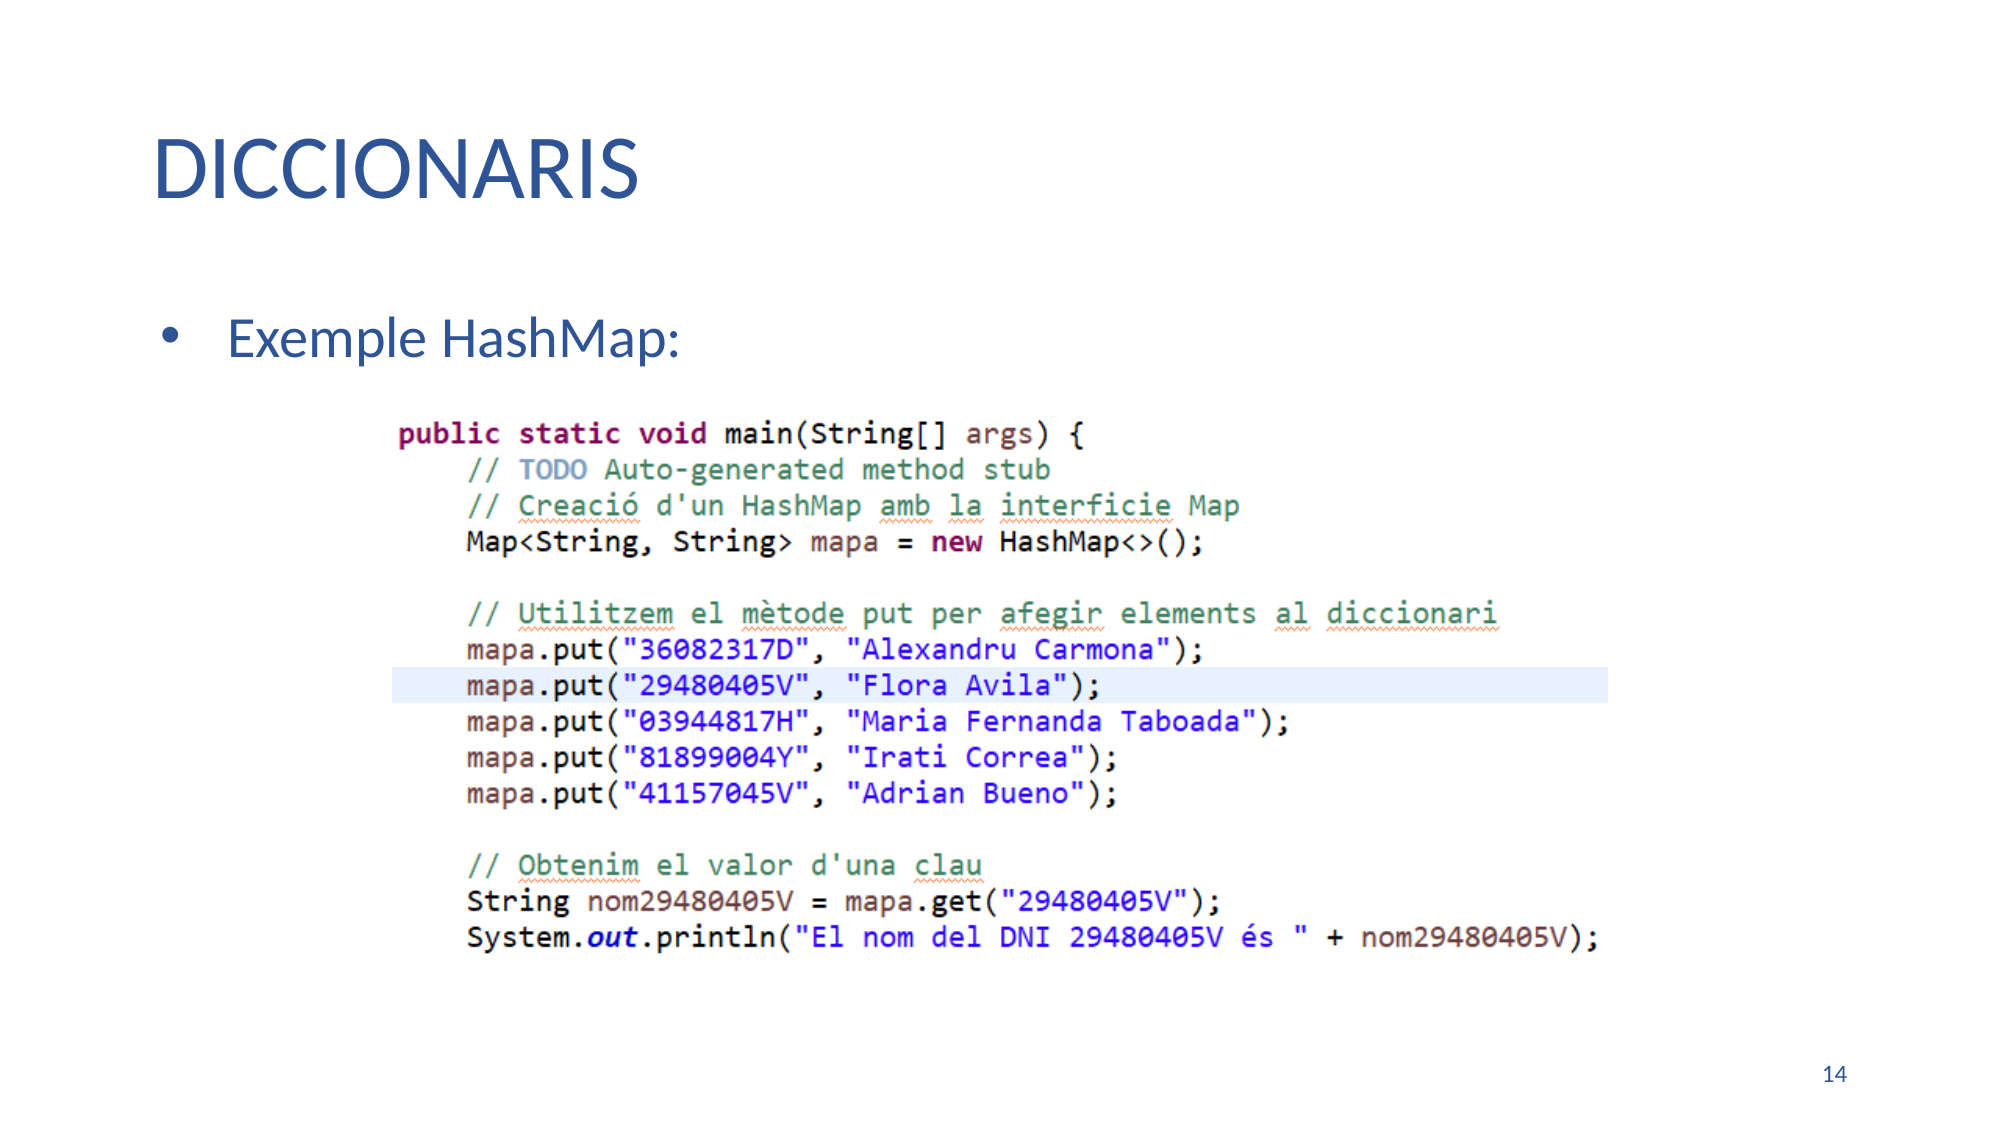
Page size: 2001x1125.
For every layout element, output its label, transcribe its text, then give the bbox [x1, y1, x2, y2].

title DICCIONARIS [137, 59, 1863, 278]
list Exemple HashMap: [137, 299, 1863, 1014]
slide_number <number> [1412, 1042, 1863, 1103]
picture [392, 414, 1608, 967]
